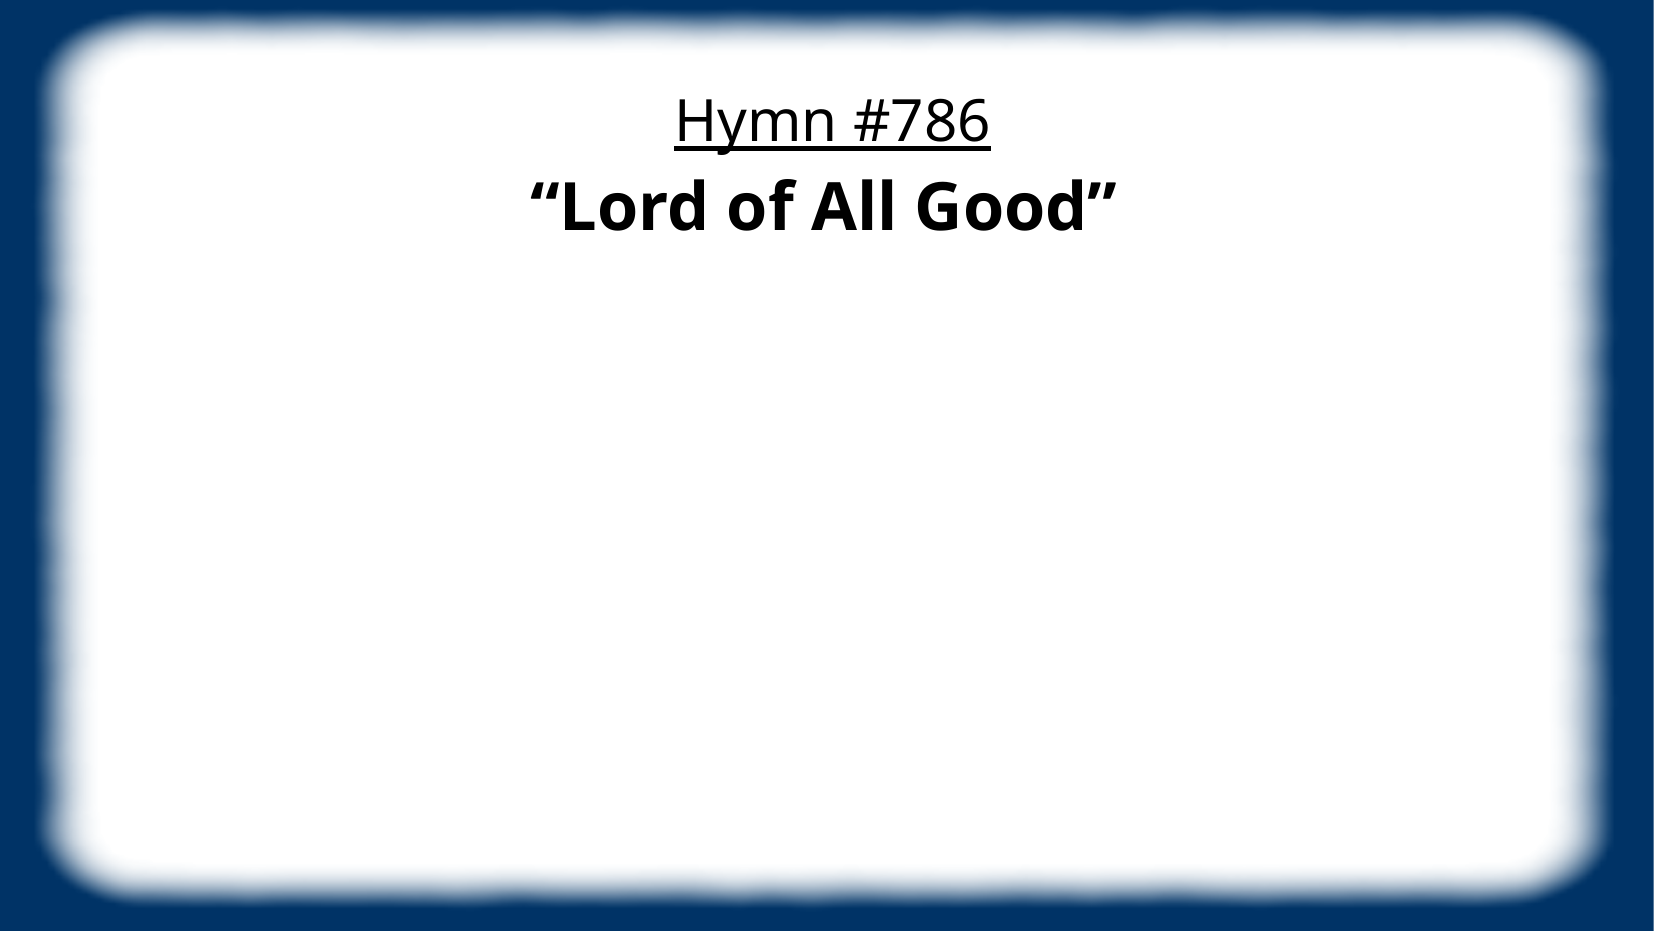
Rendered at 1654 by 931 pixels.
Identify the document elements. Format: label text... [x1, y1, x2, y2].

picture [0, 0, 1654, 931]
text_box Hymn #786 “Lord of All Good” [105, 72, 1561, 254]
